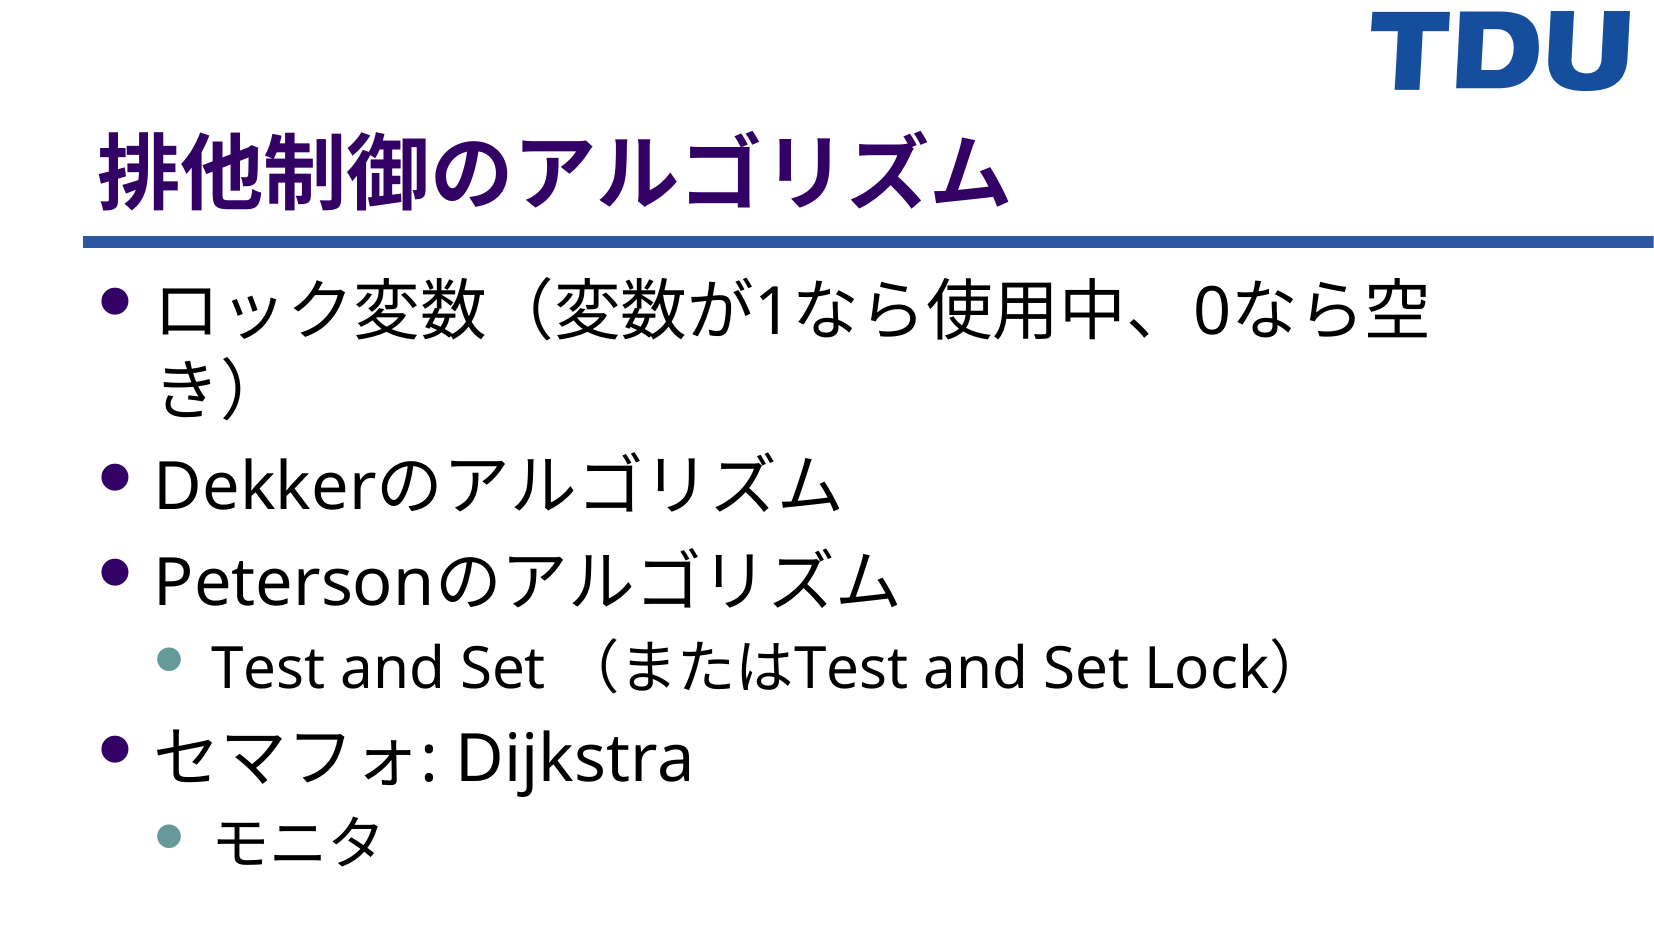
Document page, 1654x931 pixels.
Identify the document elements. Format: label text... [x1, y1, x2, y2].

title 排他制御のアルゴリズム [82, 51, 1571, 228]
list ロック変数（変数が1なら使用中、0なら空き） Dekkerのアルゴリズム Petersonのアルゴリズム Test and Set （またはTest and Set Lock） セマフォ: Dijkstra モニタ [82, 259, 1571, 807]
picture [1371, 11, 1630, 91]
